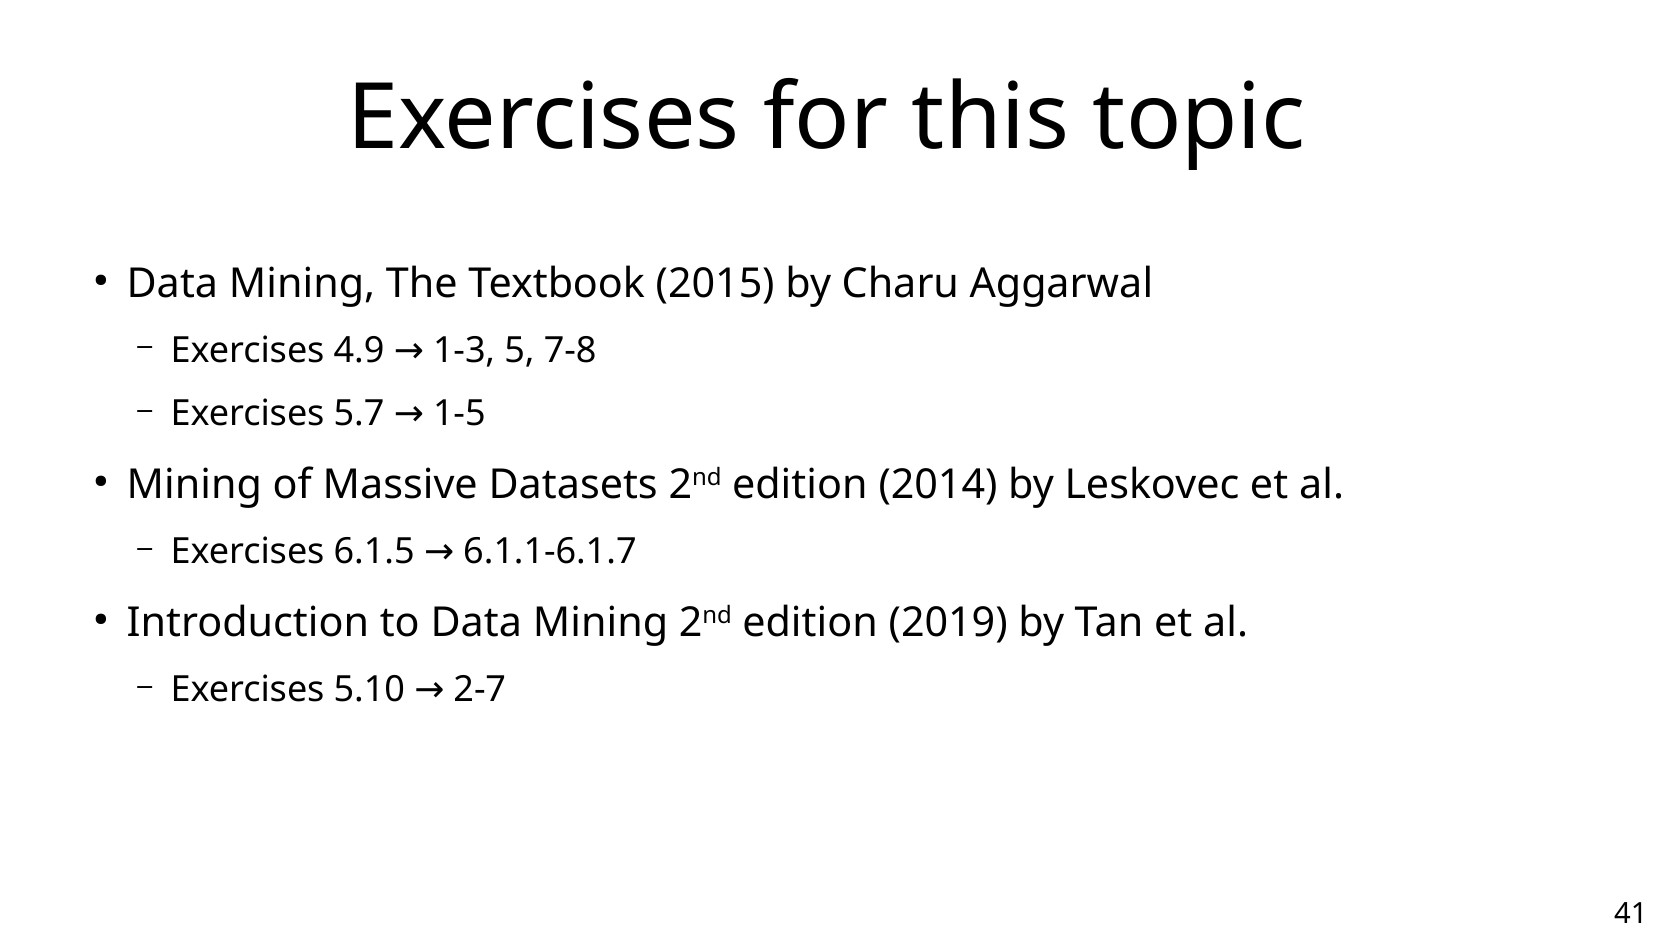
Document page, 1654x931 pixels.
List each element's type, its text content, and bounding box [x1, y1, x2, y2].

list Data Mining, The Textbook (2015) by Charu Aggarwal Exercises 4.9 → 1-3, 5, 7-8 Exercises 5.7 → 1-5 Mining of Massive Datasets 2nd edition (2014) by Leskovec et al. Exercises 6.1.5 → 6.1.1-6.1.7 Introduction to Data Mining 2nd edition (2019) by Tan et al. Exercises 5.10 → 2-7 [82, 253, 1571, 719]
title Exercises for this topic [82, 1, 1571, 226]
